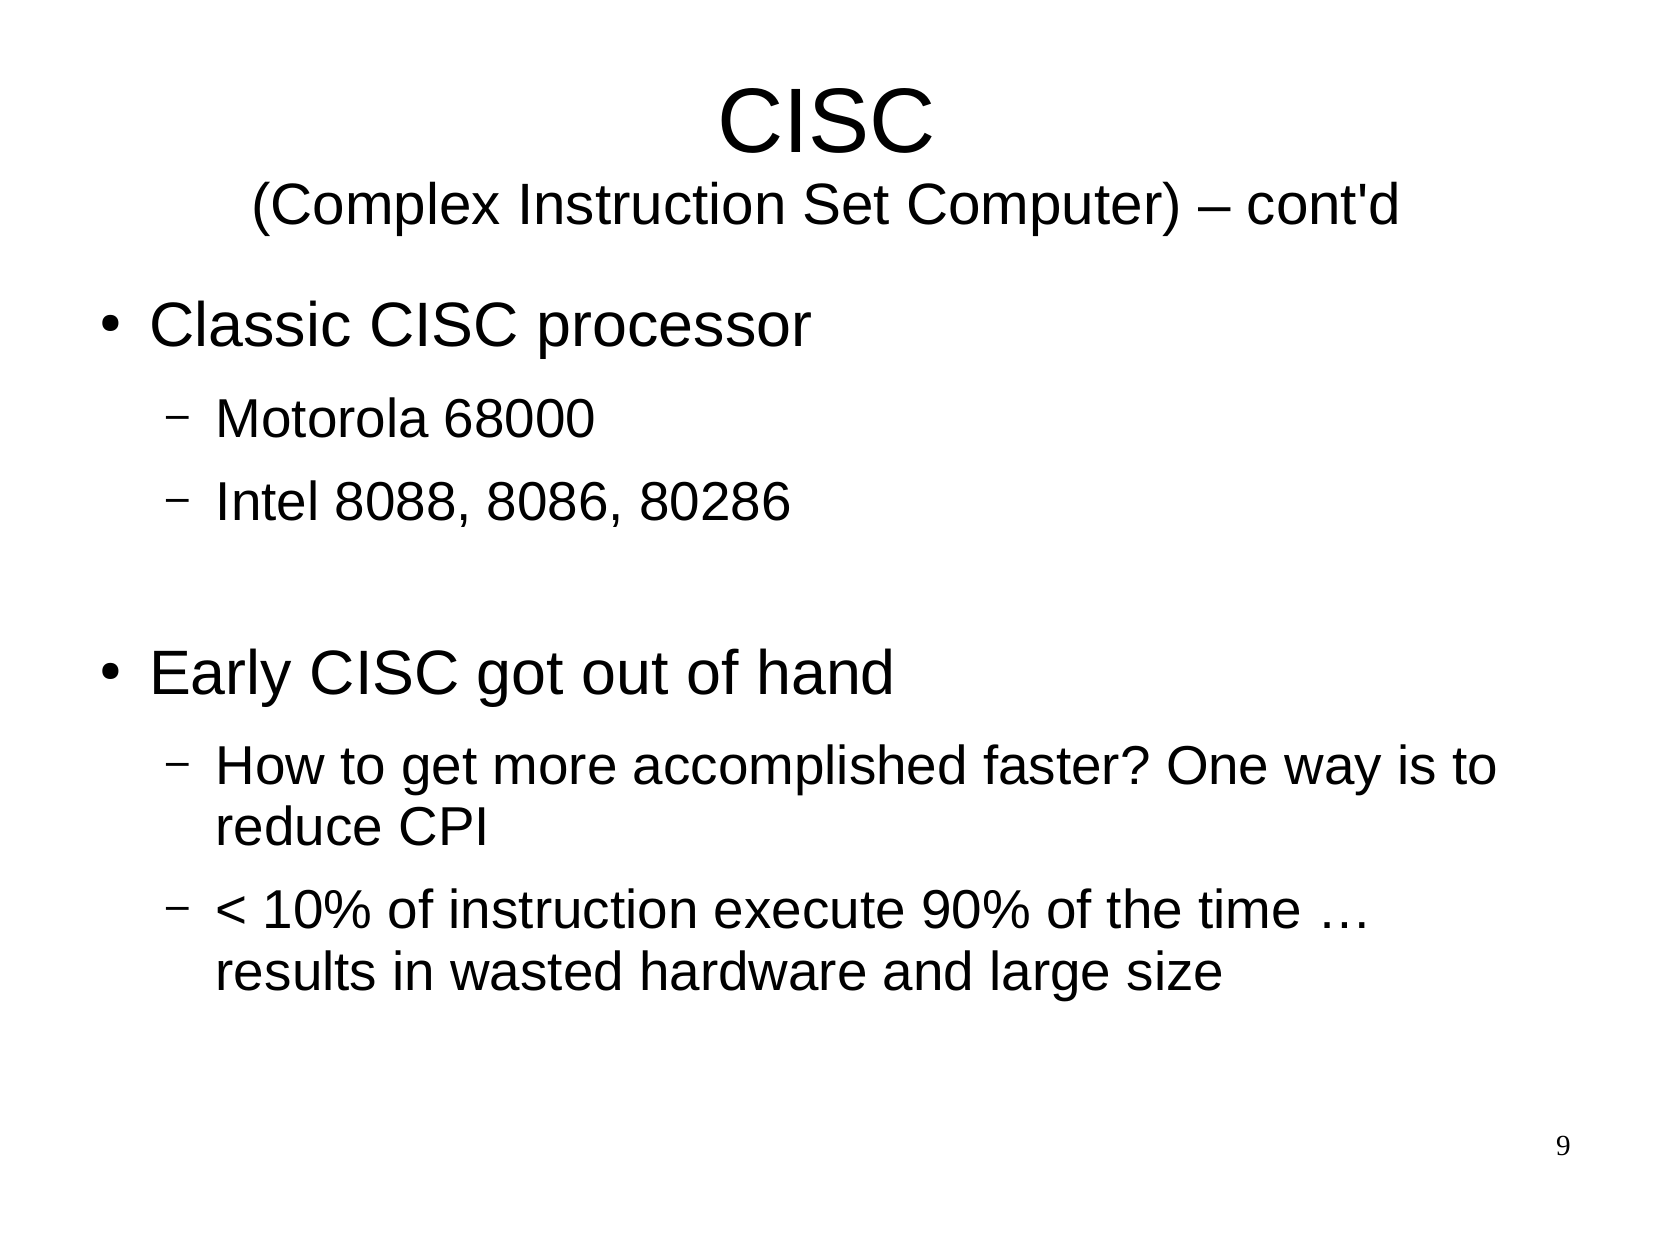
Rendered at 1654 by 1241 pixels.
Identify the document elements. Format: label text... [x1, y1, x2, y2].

title CISC (Complex Instruction Set Computer) – cont'd [82, 49, 1571, 257]
list Classic CISC processor Motorola 68000 Intel 8088, 8086, 80286 Early CISC got out of hand How to get more accomplished faster? One way is to reduce CPI < 10% of instruction execute 90% of the time … results in wasted hardware and large size [82, 290, 1538, 1010]
